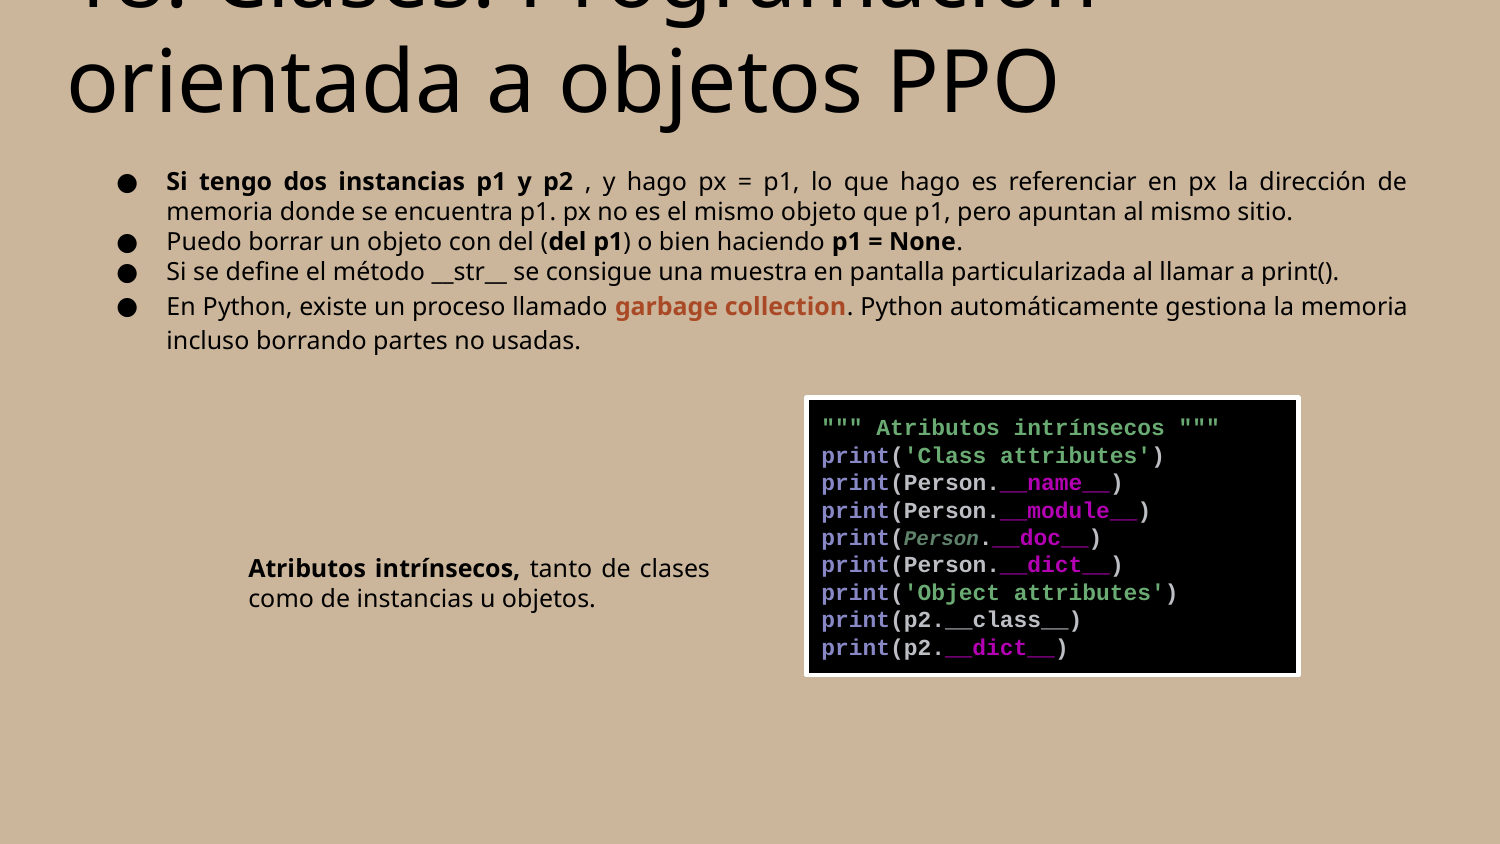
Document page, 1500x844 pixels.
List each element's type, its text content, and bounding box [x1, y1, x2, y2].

title 18. Clases. Programación orientada a objetos PPO [51, 8, 1449, 146]
text_box """ Atributos intrínsecos """ print('Class attributes') print(Person.__name__) print(Person.__module__) print(Person.__doc__) print(Person.__dict__) print('Object attributes') print(p2.__class__) print(p2.__dict__) [806, 397, 1299, 676]
text_box Si tengo dos instancias p1 y p2 , y hago px = p1, lo que hago es referenciar en px la dirección de memoria donde se encuentra p1. px no es el mismo objeto que p1, pero apuntan al mismo sitio. Puedo borrar un objeto con del (del p1) o bien haciendo p1 = None. Si se define el método __str__ se consigue una muestra en pantalla particularizada al llamar a print(). En Python, existe un proceso llamado garbage collection. Python automáticamente gestiona la memoria incluso borrando partes no usadas. [76, 145, 1424, 375]
text_box Atributos intrínsecos, tanto de clases como de instancias u objetos. [233, 521, 726, 644]
